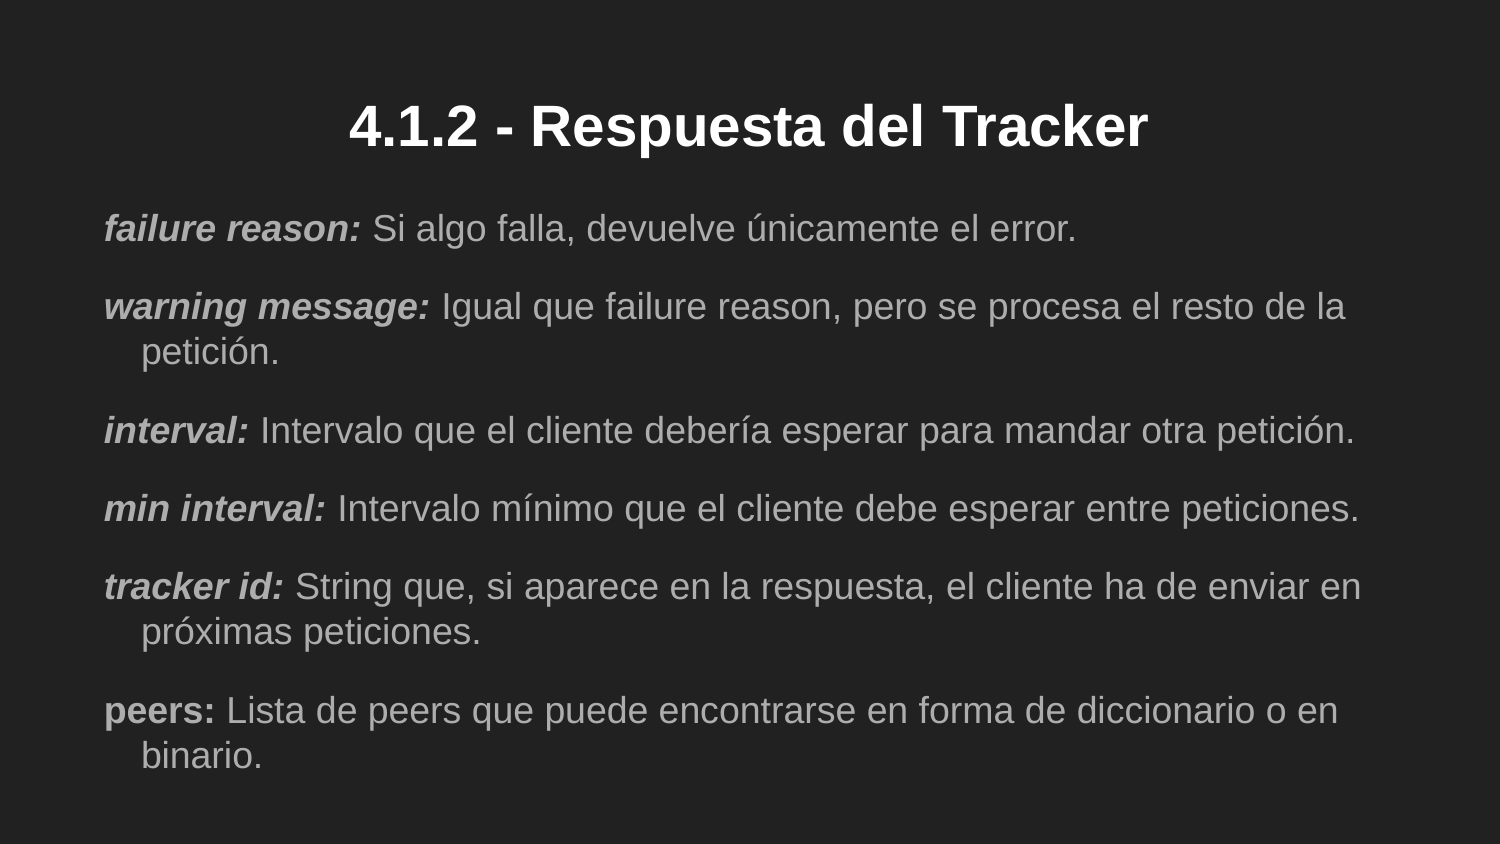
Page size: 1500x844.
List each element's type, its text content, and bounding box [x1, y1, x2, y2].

list failure reason: Si algo falla, devuelve únicamente el error. warning message: Igual que failure reason, pero se procesa el resto de la petición. interval: Intervalo que el cliente debería esperar para mandar otra petición. min interval: Intervalo mínimo que el cliente debe esperar entre peticiones. tracker id: String que, si aparece en la respuesta, el cliente ha de enviar en próximas peticiones. peers: Lista de peers que puede encontrarse en forma de diccionario o en binario. [51, 189, 1449, 750]
title 4.1.2 - Respuesta del Tracker [51, 72, 1449, 167]
